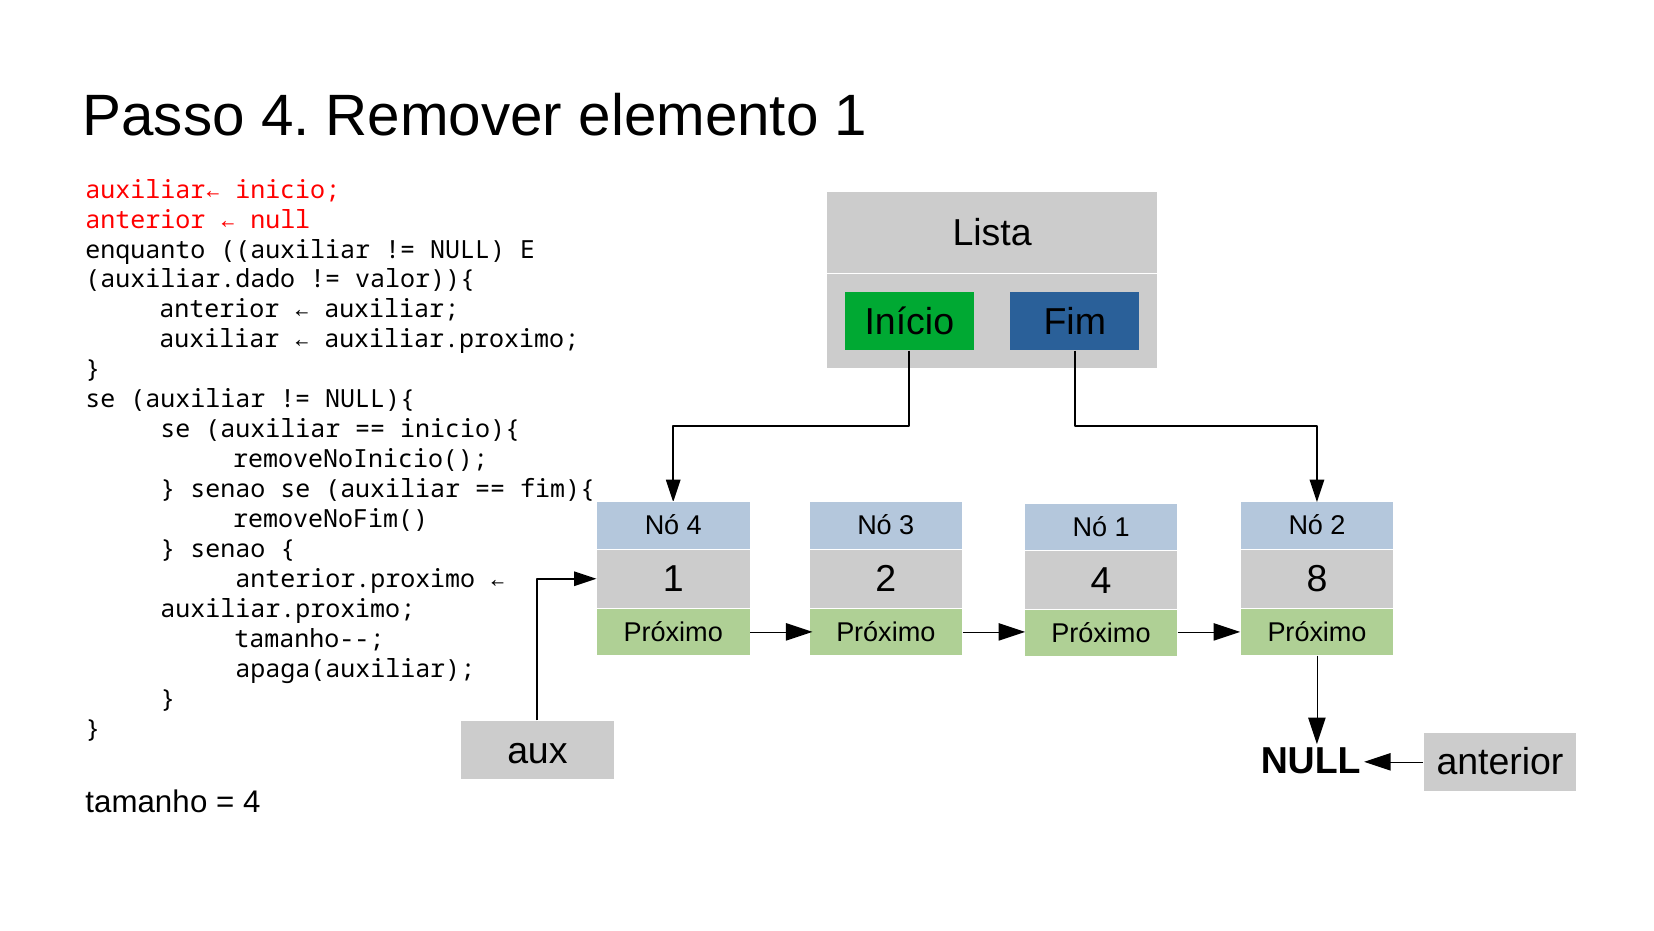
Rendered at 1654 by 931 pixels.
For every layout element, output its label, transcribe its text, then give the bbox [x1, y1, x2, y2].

text_box Início [844, 291, 975, 351]
text_box [826, 273, 1158, 369]
text_box auxiliar← inicio; anterior ← null enquanto ((auxiliar != NULL) E (auxiliar.dado != valor)){ anterior ← auxiliar; auxiliar ← auxiliar.proximo; } se (auxiliar != NULL){ se (auxiliar == inicio){ removeNoInicio(); } senao se (auxiliar == fim){ removeNoFim() } senao { anterior.proximo ← auxiliar.proximo; tamanho--; apaga(auxiliar); } } [70, 165, 749, 780]
text_box aux [460, 720, 615, 780]
text_box NULL [1246, 732, 1376, 790]
text_box anterior [1423, 732, 1577, 792]
text_box Próximo [1240, 608, 1394, 656]
text_box 2 [809, 550, 963, 608]
text_box tamanho = 4 [70, 780, 276, 827]
text_box Próximo [1024, 609, 1178, 657]
text_box Nó 1 [1024, 503, 1178, 551]
text_box 4 [1024, 551, 1178, 609]
title Passo 4. Remover elemento 1 [82, 37, 1571, 193]
text_box Próximo [809, 608, 963, 656]
text_box Fim [1009, 291, 1140, 351]
text_box Nó 3 [809, 501, 963, 550]
text_box 8 [1240, 550, 1394, 608]
text_box Nó 2 [1240, 501, 1394, 550]
text_box Lista [826, 191, 1158, 273]
